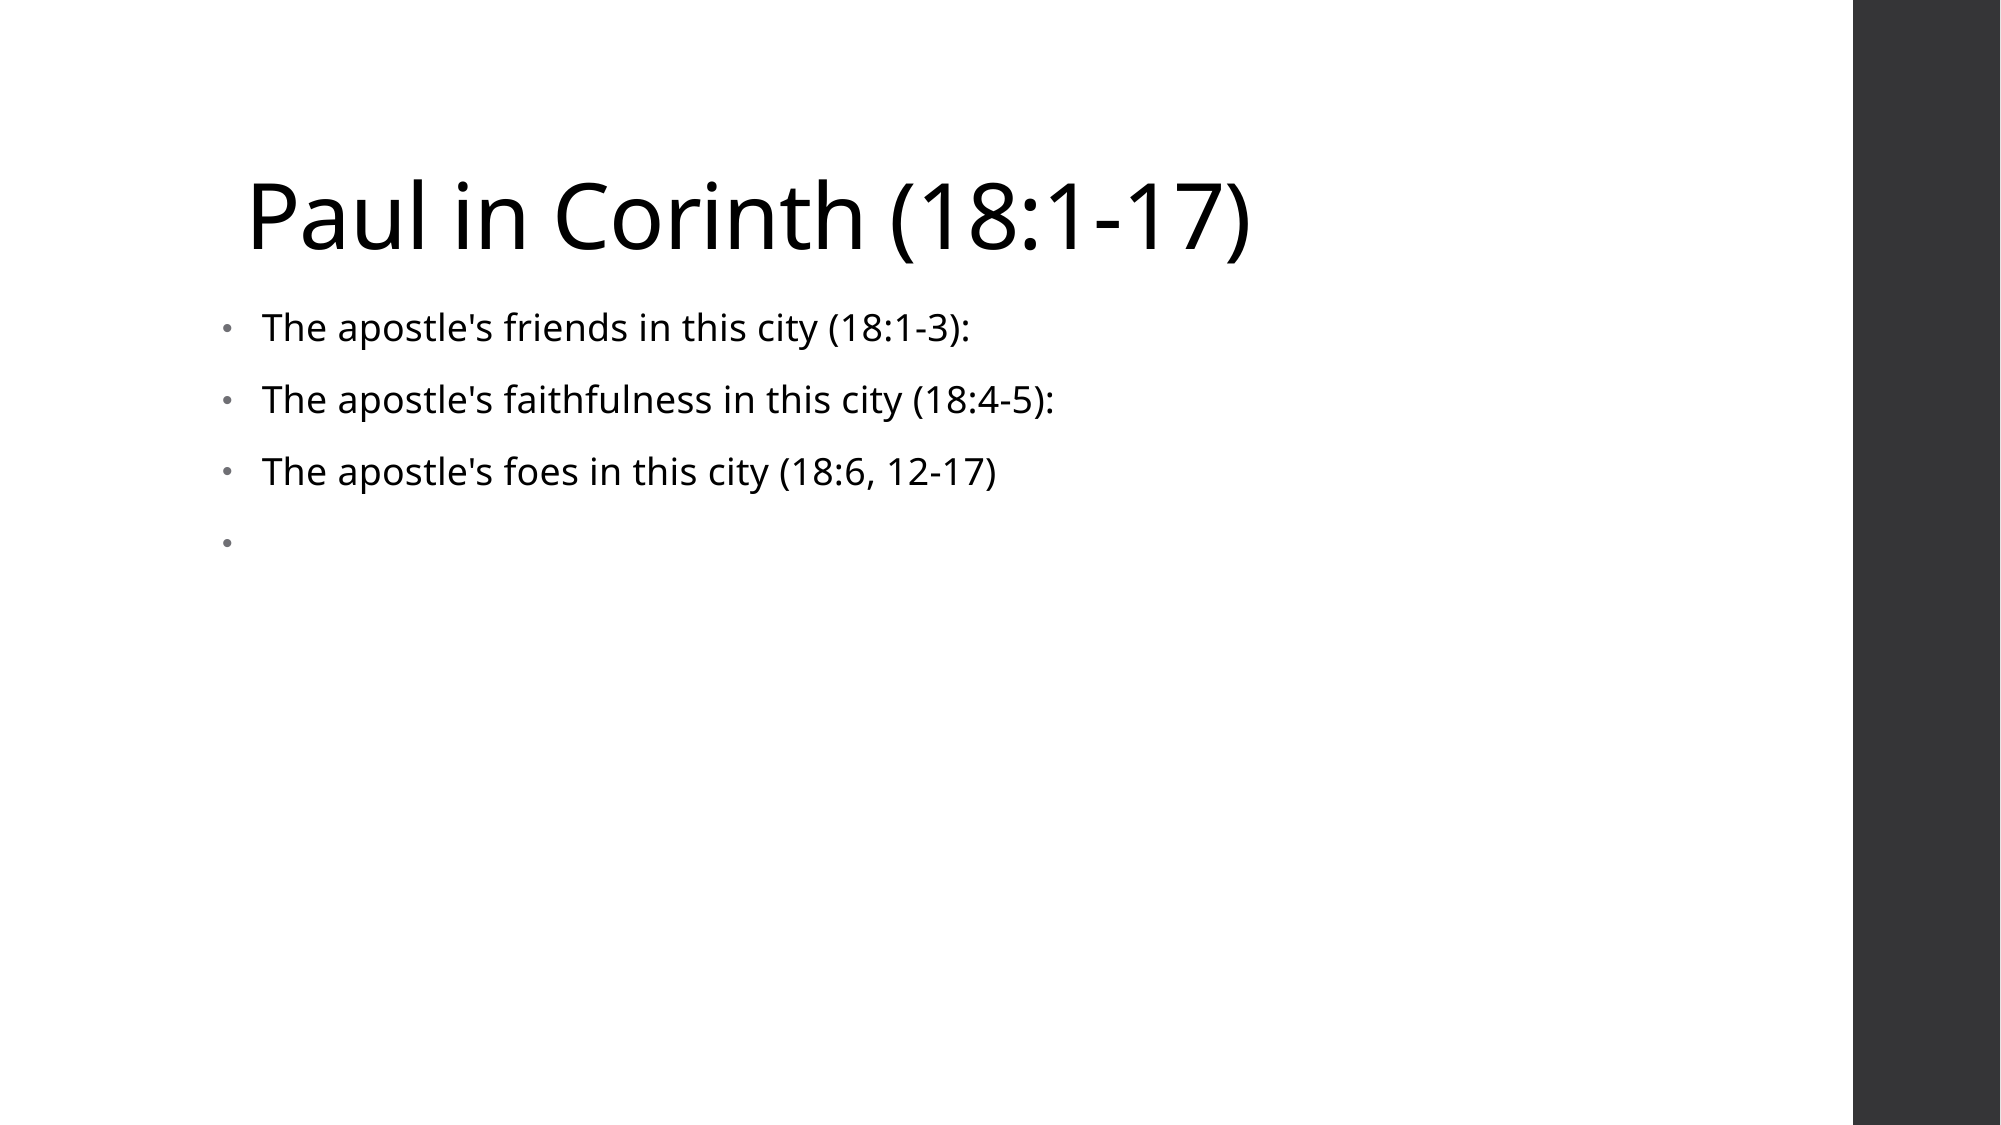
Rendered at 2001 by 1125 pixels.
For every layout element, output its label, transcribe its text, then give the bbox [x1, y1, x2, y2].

title Paul in Corinth (18:1-17) [206, 60, 1797, 278]
list The apostle's friends in this city (18:1-3): The apostle's faithfulness in this city (18:4-5): The apostle's foes in this city (18:6, 12-17) [206, 299, 1617, 1014]
